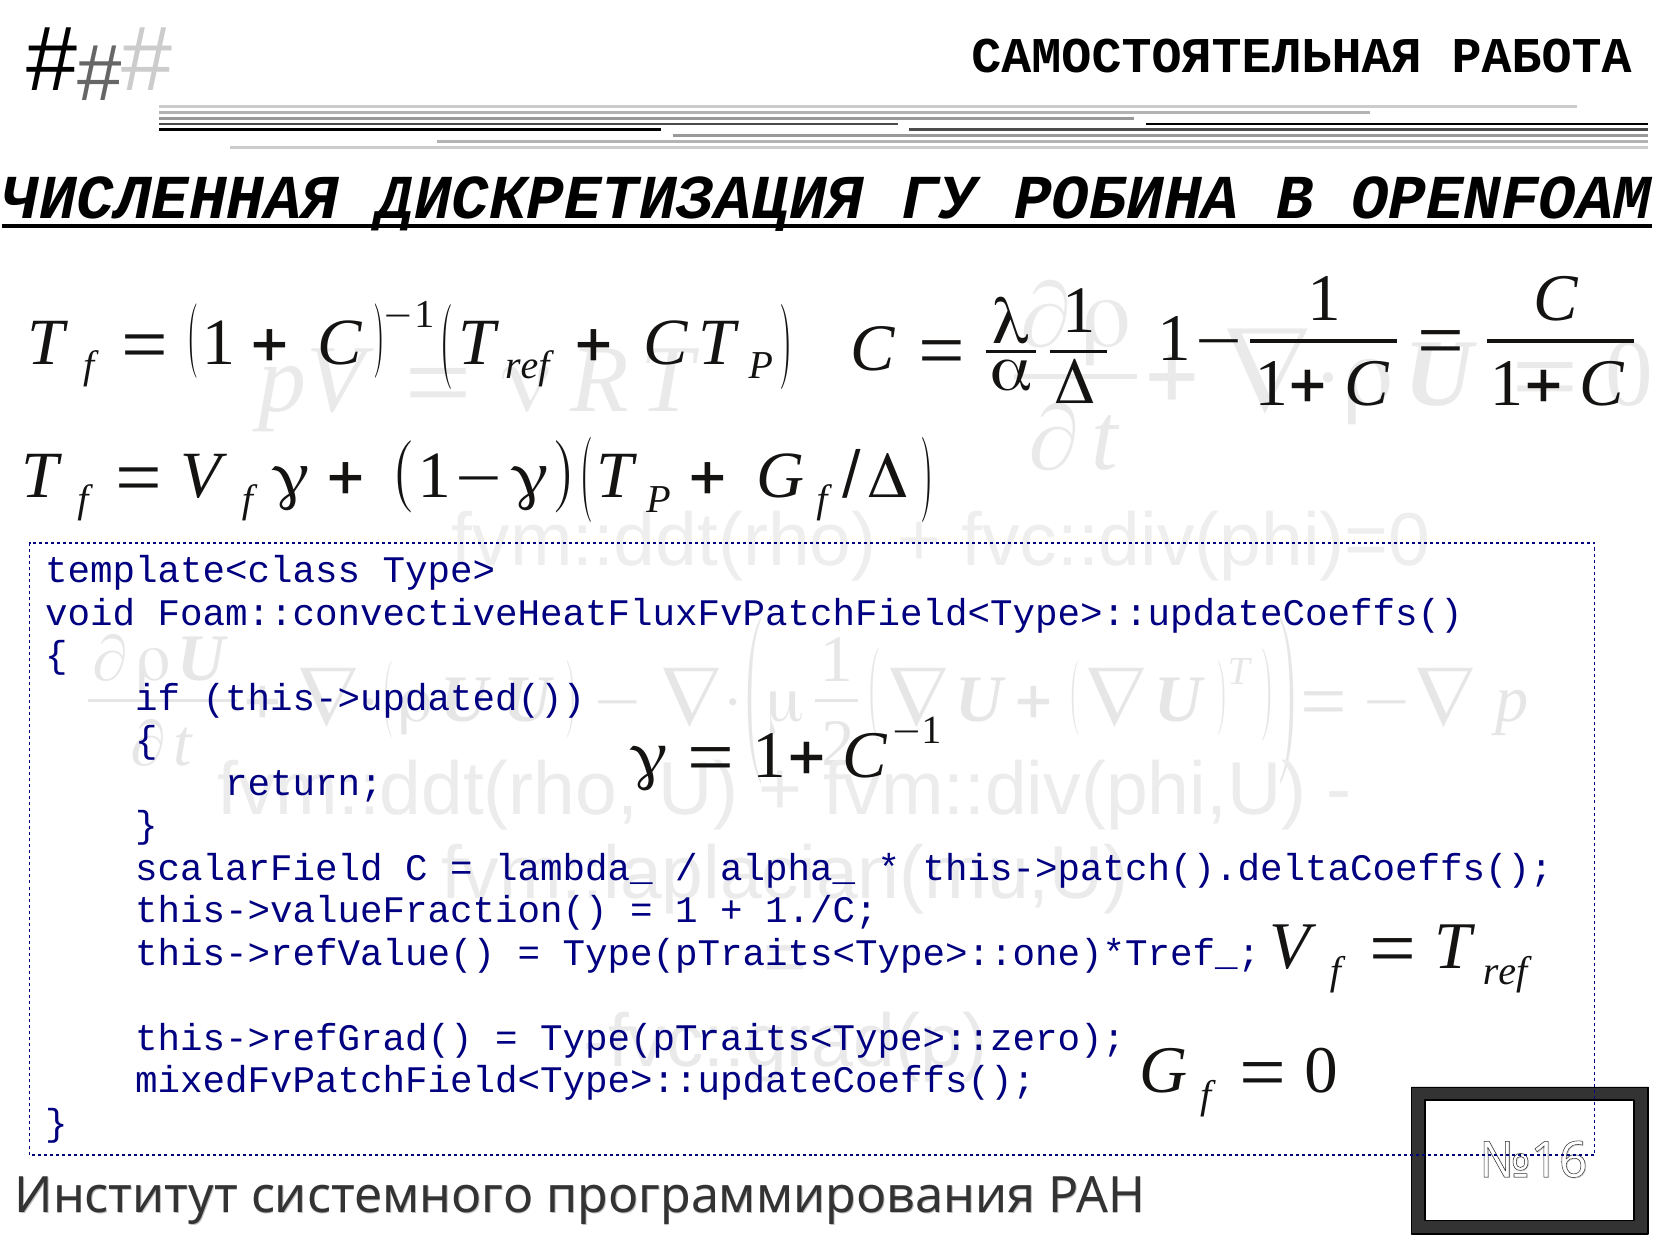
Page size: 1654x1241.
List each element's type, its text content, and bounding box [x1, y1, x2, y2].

chart [1151, 261, 1643, 420]
chart [21, 292, 799, 393]
title ЧИСЛЕННАЯ ДИСКРЕТИЗАЦИЯ ГУ РОБИНА В OPENFOAM [0, 147, 1654, 257]
chart [844, 273, 1117, 408]
chart [16, 433, 939, 526]
text_box template<class Type> void Foam::convectiveHeatFluxFvPatchField<Type>::updateCoeffs() { if (this->updated()) { return; } scalarField C = lambda_ / alpha_ * this->patch().deltaCoeffs(); this->valueFraction() = 1 + 1./C; this->refValue() = Type(pTraits<Type>::one)*Tref_; this->refGrad() = Type(pTraits<Type>::zero); mixedFvPatchField<Type>::updateCoeffs(); } [29, 543, 1595, 1156]
